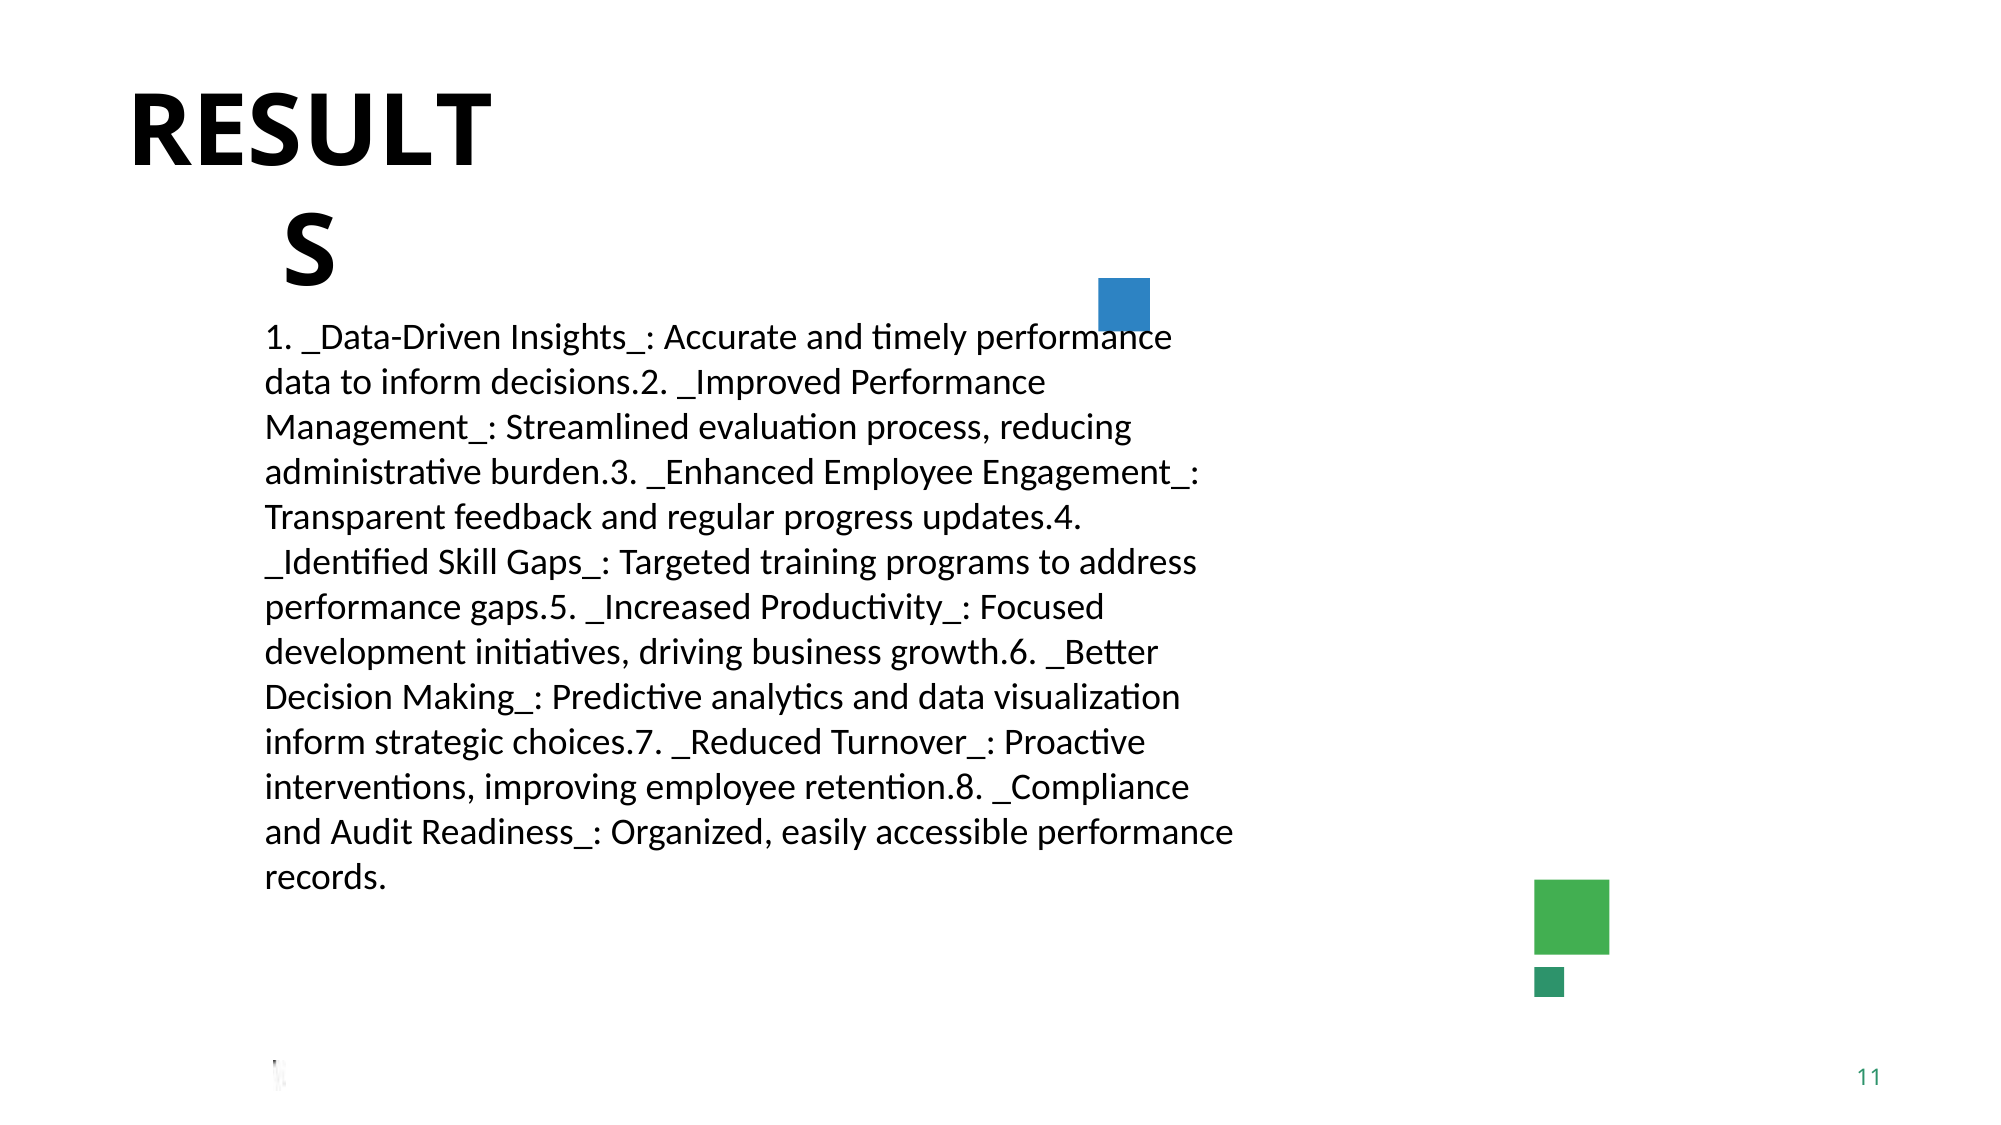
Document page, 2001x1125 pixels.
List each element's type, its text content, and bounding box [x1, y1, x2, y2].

title RESULTS [123, 63, 524, 188]
text_box 11 [1849, 1061, 1888, 1094]
text_box 1. _Data-Driven Insights_: Accurate and timely performance data to inform decisions.2. _Improved Performance Management_: Streamlined evaluation process, reducing administrative burden.3. _Enhanced Employee Engagement_: Transparent feedback and regular progress updates.4. _Identified Skill Gaps_: Targeted training programs to address performance gaps.5. _Increased Productivity_: Focused development initiatives, driving business growth.6. _Better Decision Making_: Predictive analytics and data visualization inform strategic choices.7. _Reduced Turnover_: Proactive interventions, improving employee retention.8. _Compliance and Audit Readiness_: Organized, easily accessible performance records. [249, 304, 1251, 911]
text_box [1534, 967, 1565, 997]
picture [273, 1060, 286, 1091]
text_box [1098, 278, 1150, 304]
text_box [1534, 879, 1610, 955]
